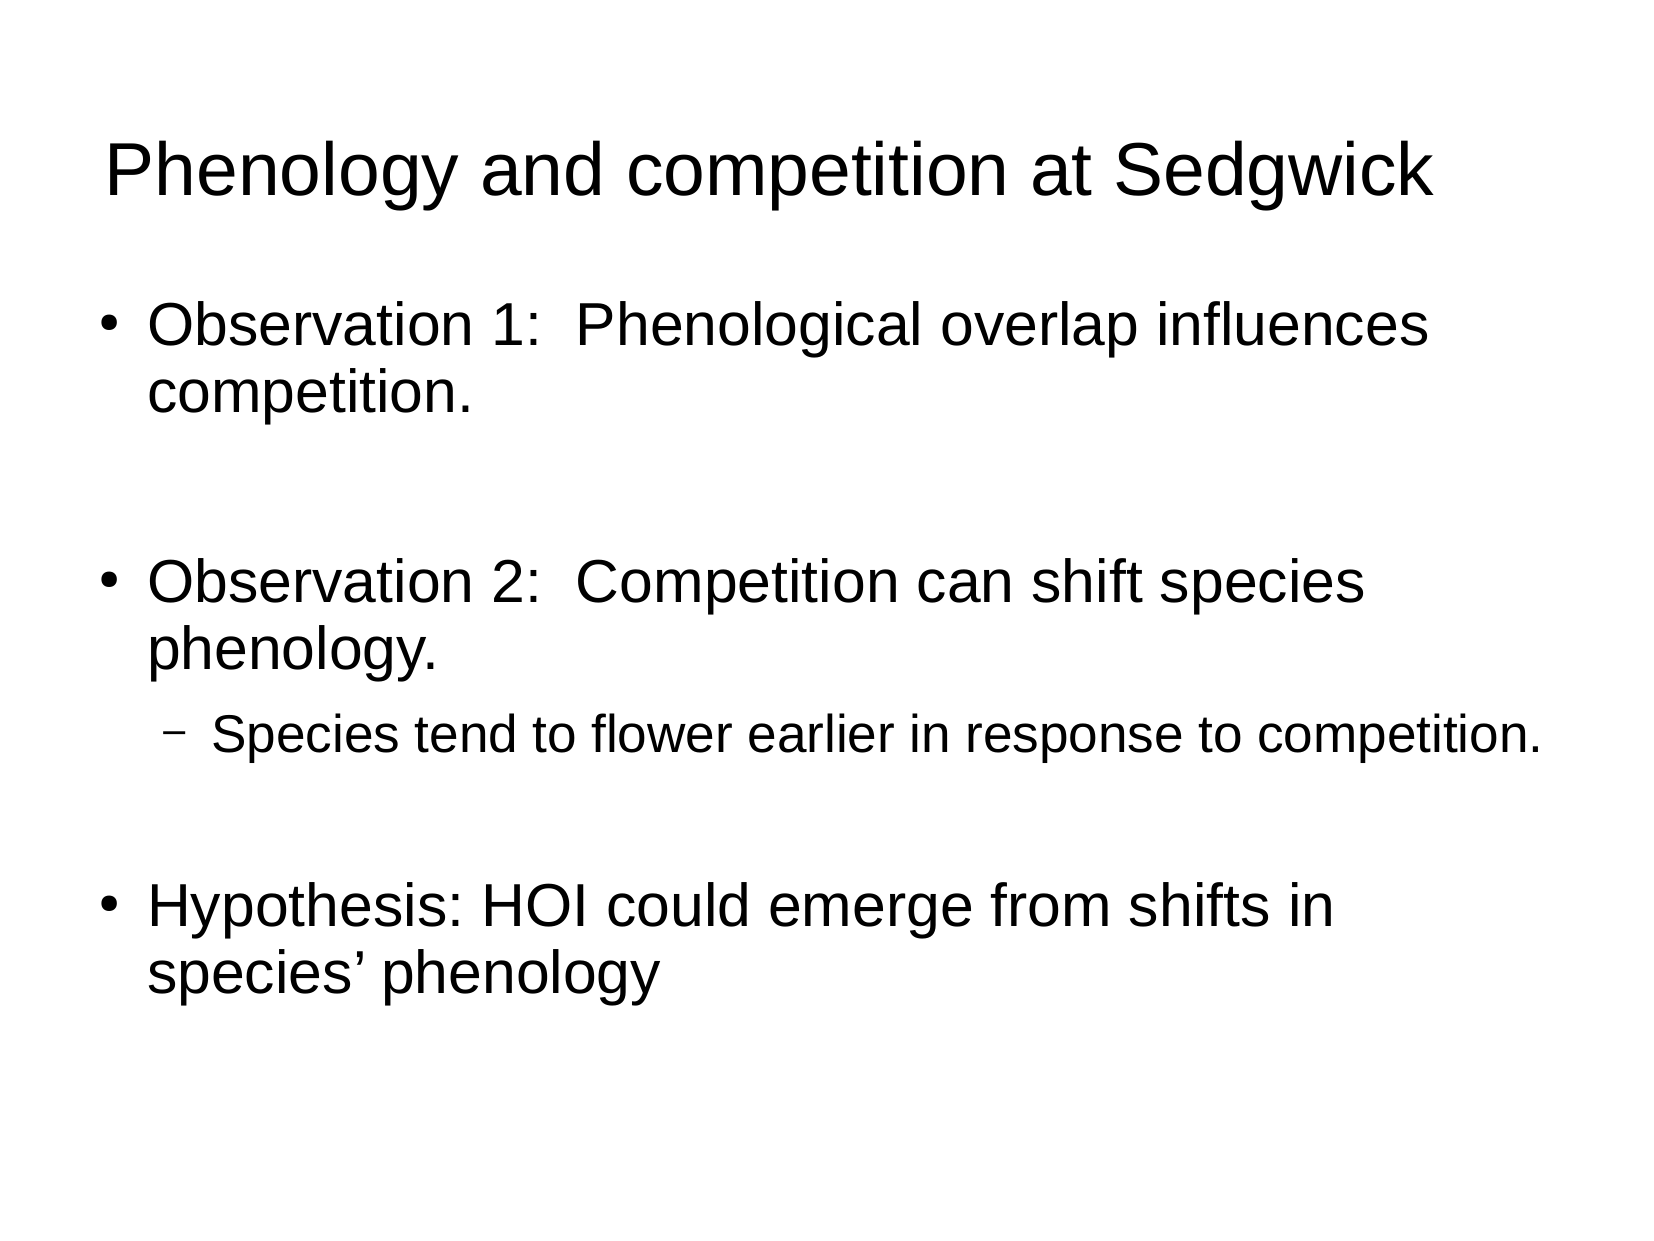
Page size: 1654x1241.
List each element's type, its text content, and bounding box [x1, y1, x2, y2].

list Observation 1: Phenological overlap influences competition. Observation 2: Competition can shift species phenology. Species tend to flower earlier in response to competition. Hypothesis: HOI could emerge from shifts in species’ phenology [82, 290, 1571, 1010]
text_box Phenology and competition at Sedgwick [90, 120, 1456, 219]
